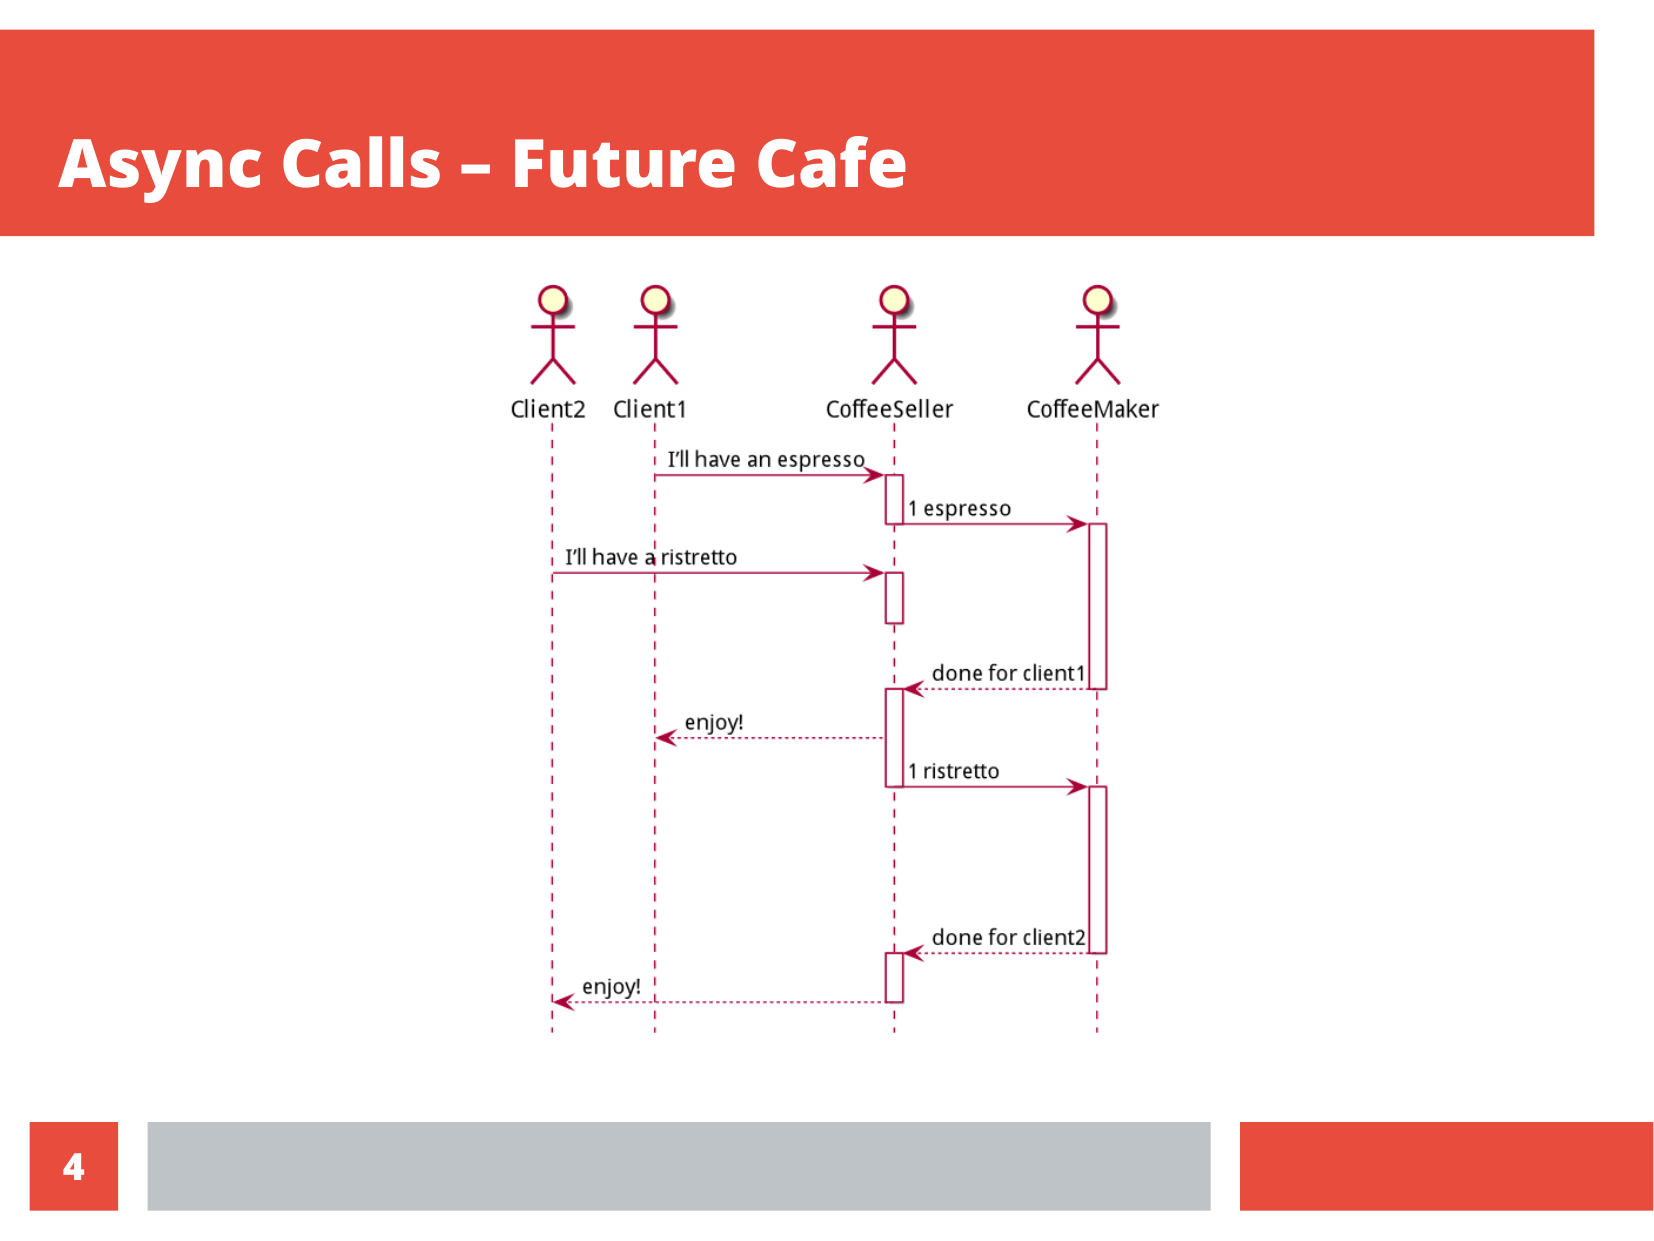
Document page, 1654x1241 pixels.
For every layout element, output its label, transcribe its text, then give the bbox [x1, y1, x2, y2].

picture [506, 271, 1182, 1087]
title Async Calls – Future Cafe [59, 59, 1595, 207]
